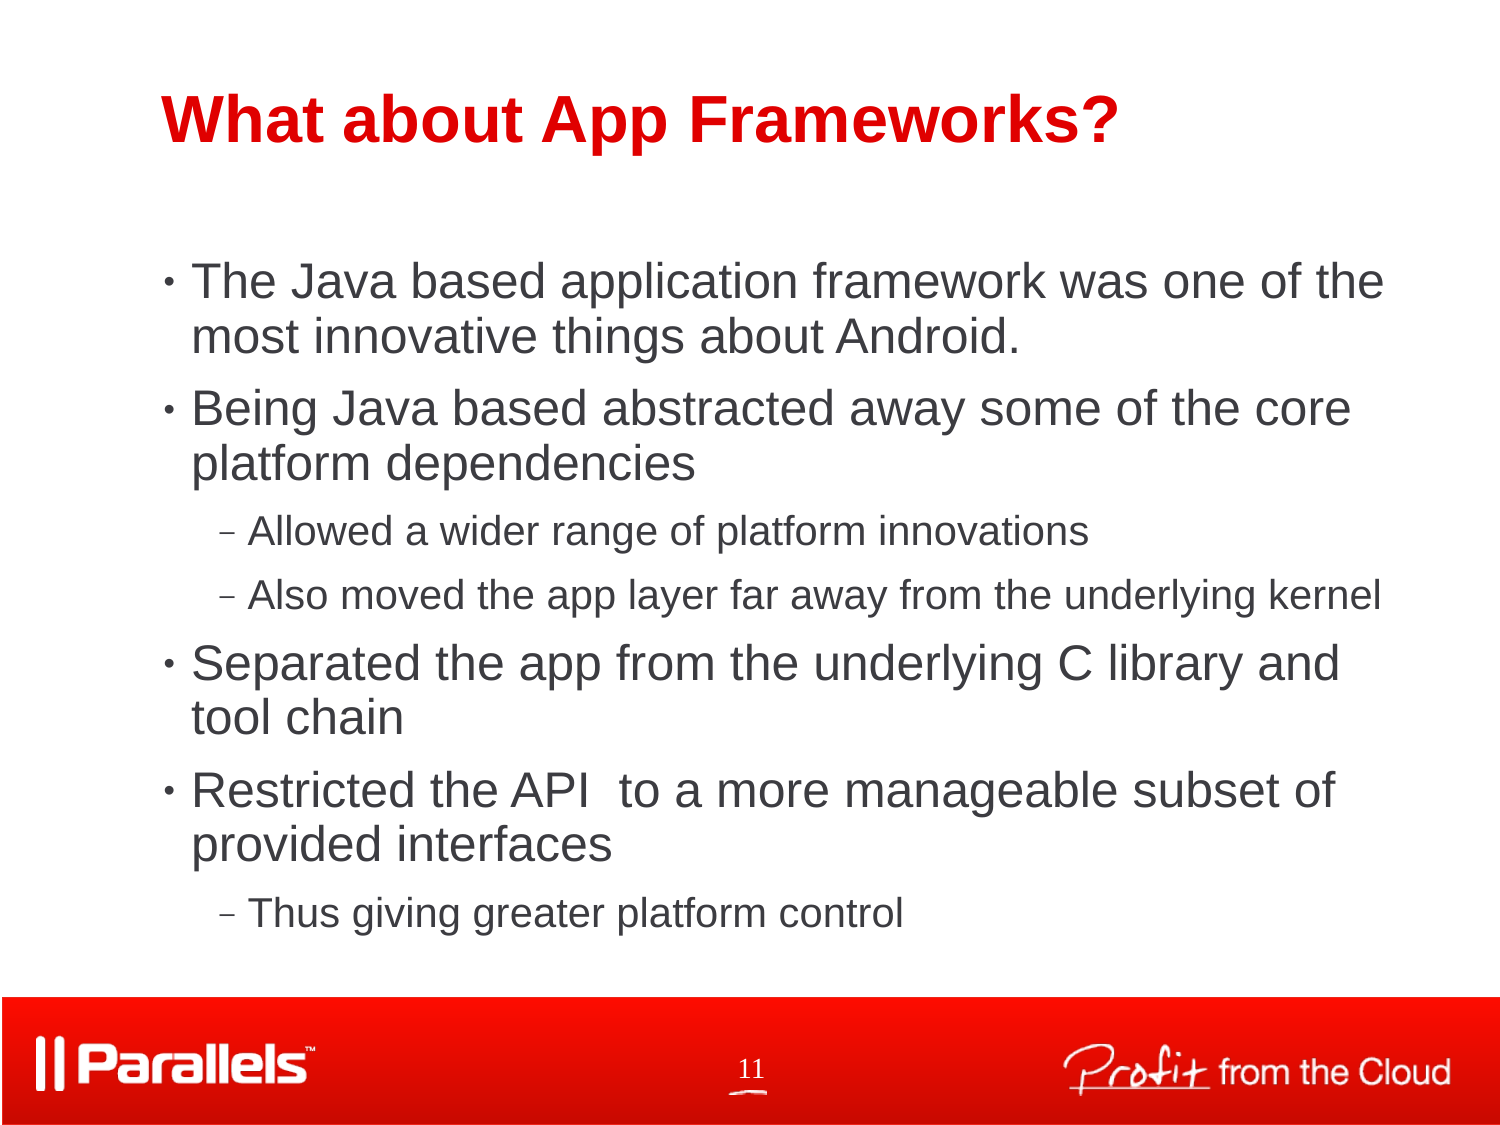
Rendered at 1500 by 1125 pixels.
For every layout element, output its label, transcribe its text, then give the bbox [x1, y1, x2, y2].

picture [1049, 1033, 1465, 1096]
list The Java based application framework was one of the most innovative things about Android. Being Java based abstracted away some of the core platform dependencies Allowed a wider range of platform innovations Also moved the app layer far away from the underlying kernel Separated the app from the underlying C library and tool chain Restricted the API to a more manageable subset of provided interfaces Thus giving greater platform control [163, 254, 1404, 998]
picture [36, 1034, 318, 1091]
picture [727, 1090, 767, 1095]
title What about App Frameworks? [161, 41, 1383, 205]
